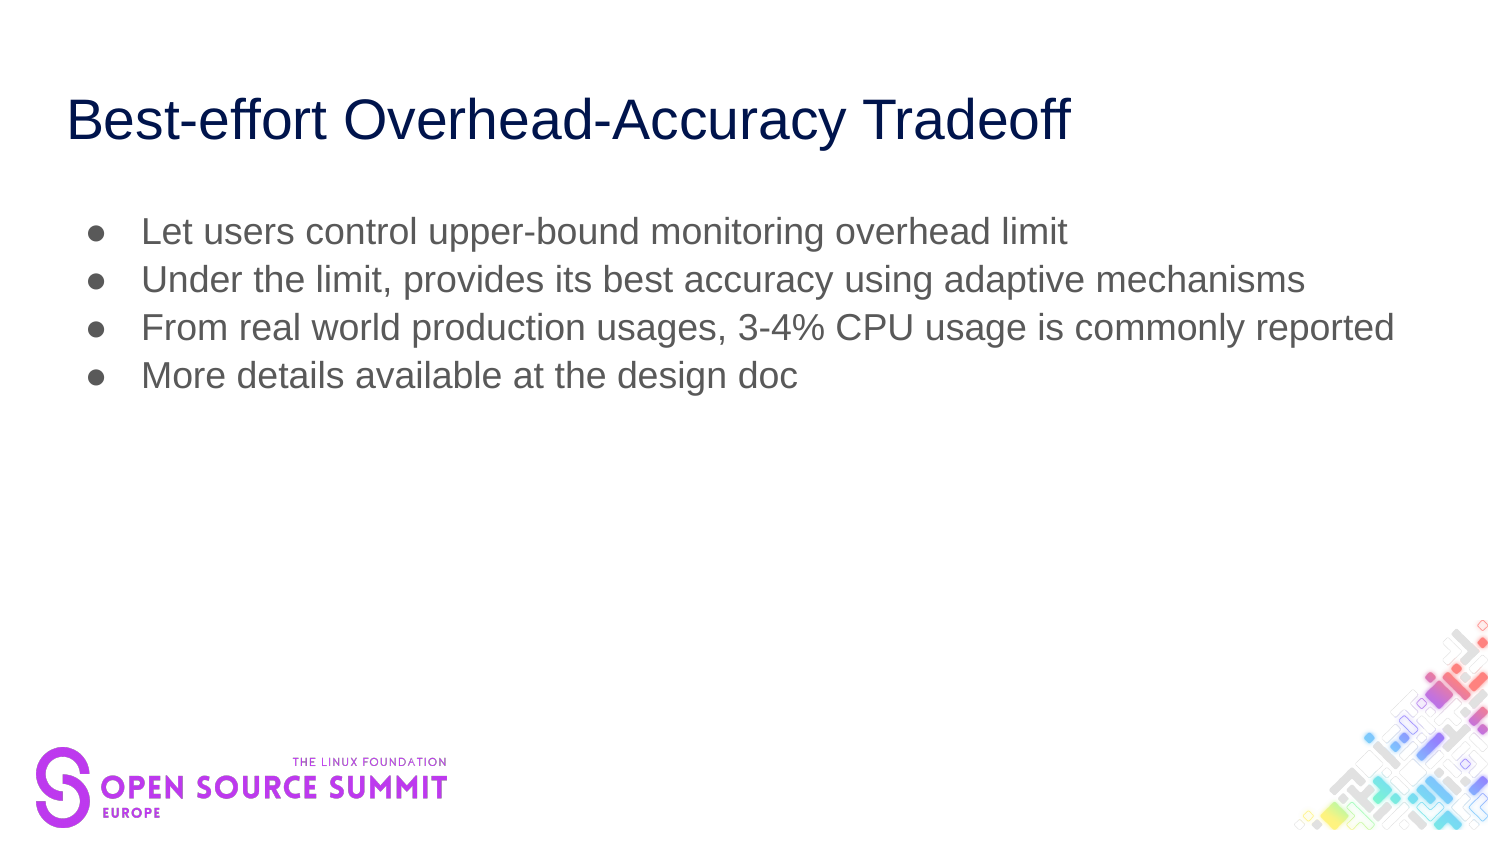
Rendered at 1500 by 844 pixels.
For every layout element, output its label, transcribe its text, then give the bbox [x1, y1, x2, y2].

title Best-effort Overhead-Accuracy Tradeoff [51, 72, 1449, 167]
picture [36, 747, 447, 828]
picture [1294, 620, 1488, 830]
list Let users control upper-bound monitoring overhead limit Under the limit, provides its best accuracy using adaptive mechanisms From real world production usages, 3-4% CPU usage is commonly reported More details available at the design doc [51, 189, 1449, 734]
